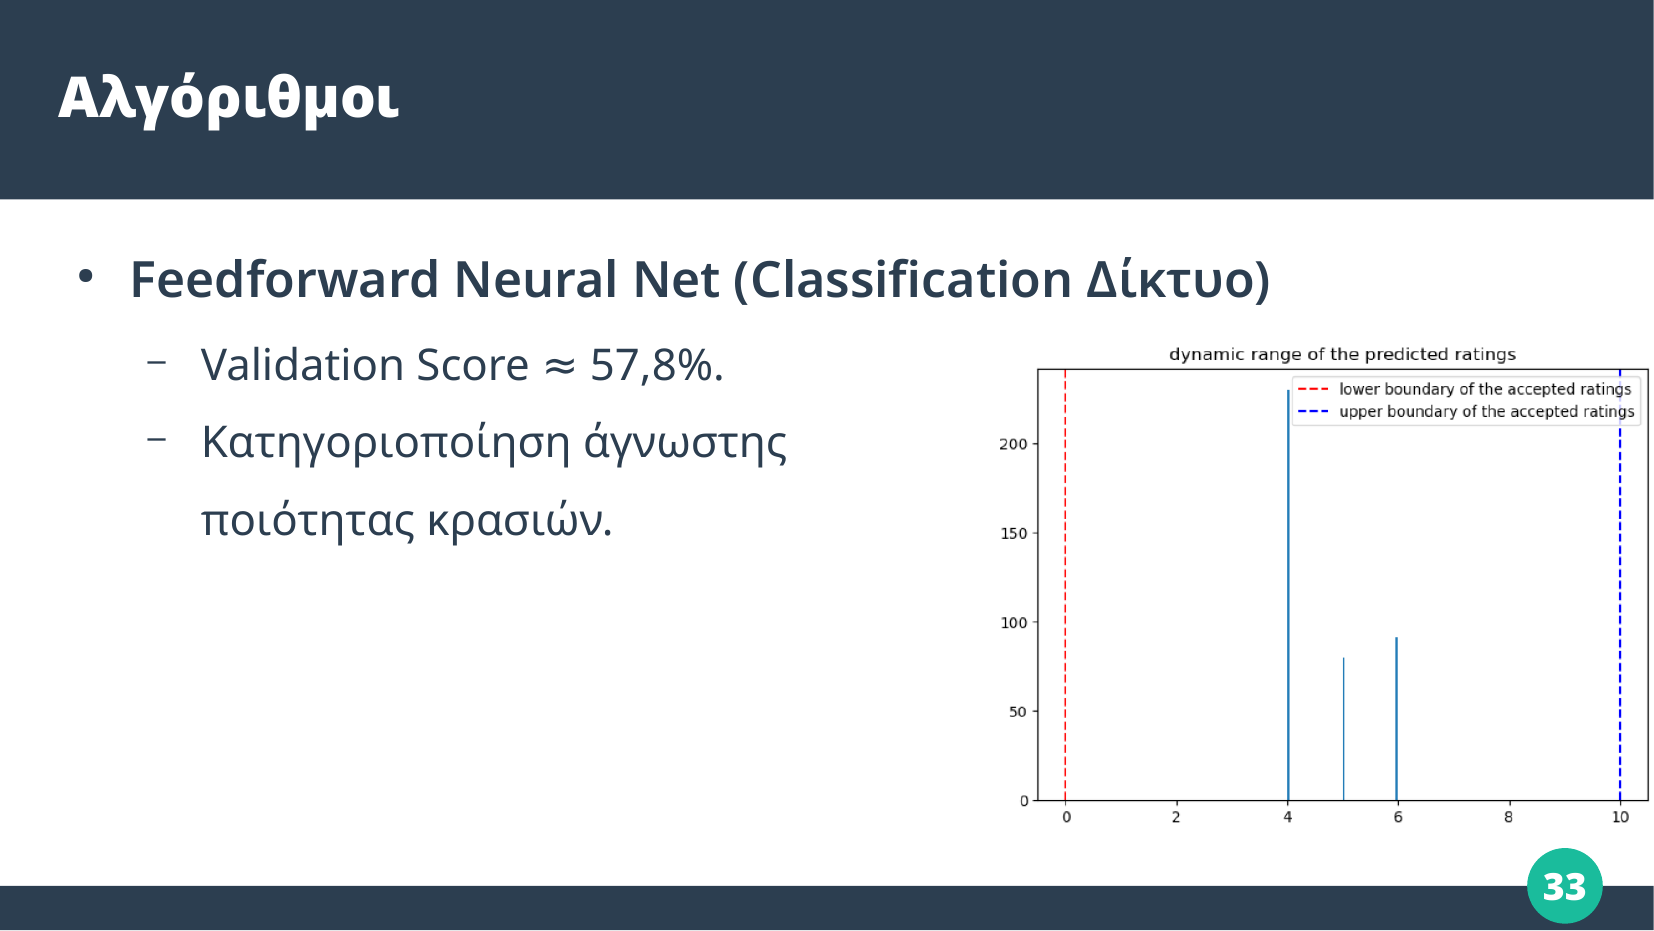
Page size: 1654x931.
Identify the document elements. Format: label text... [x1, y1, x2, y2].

picture [992, 337, 1651, 826]
list Feedforward Neural Net (Classification Δίκτυο) Validation Score ≈ 57,8%. Κατηγοριοποίηση άγνωστης ποιότητας κρασιών. [59, 243, 1595, 864]
title Αλγόριθμοι [59, 37, 1595, 156]
